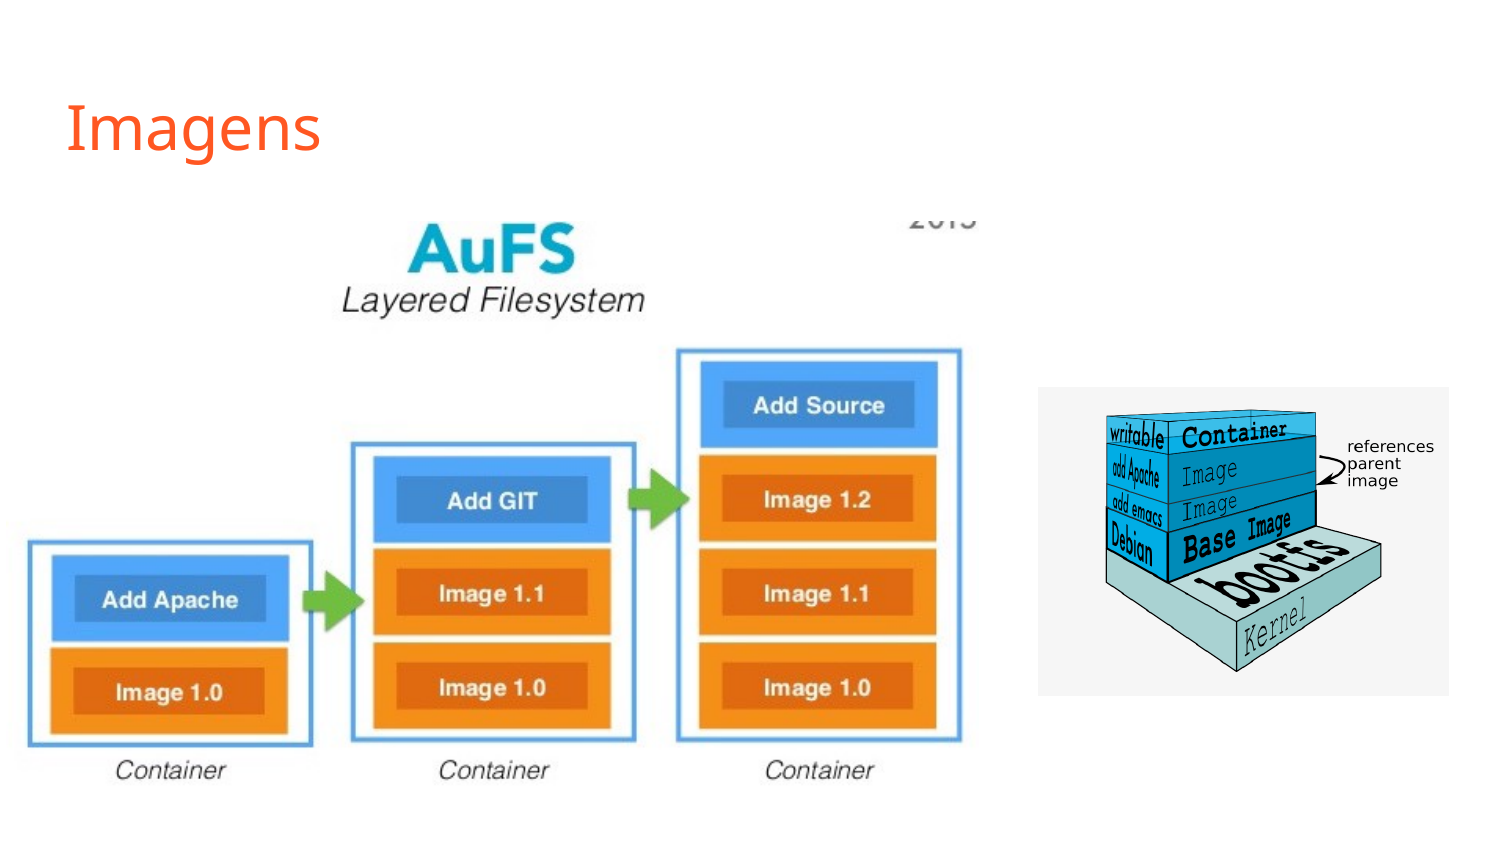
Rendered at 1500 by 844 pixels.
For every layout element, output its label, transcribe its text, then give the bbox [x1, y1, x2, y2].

title Imagens [51, 72, 1449, 167]
picture [1038, 387, 1449, 696]
picture [6, 221, 979, 801]
